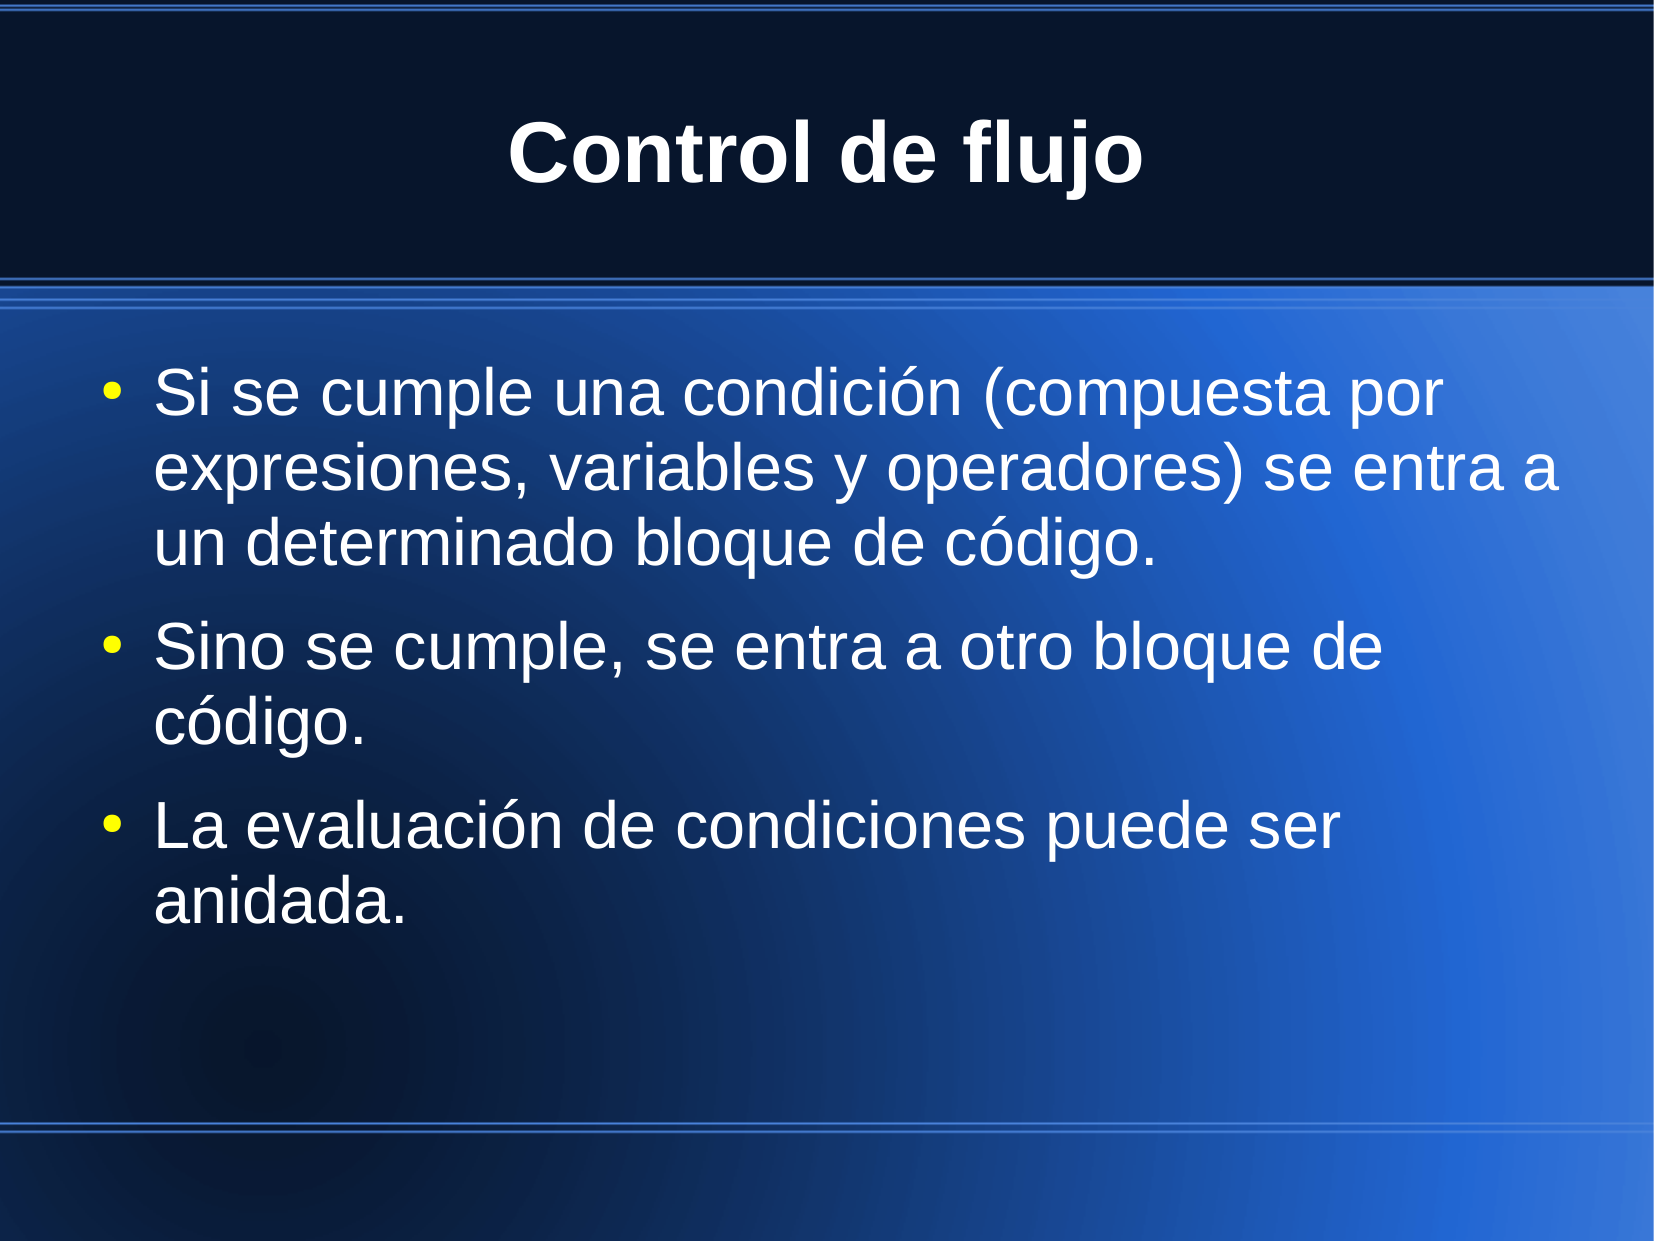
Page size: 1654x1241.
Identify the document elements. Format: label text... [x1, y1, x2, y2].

title Control de flujo [82, 49, 1571, 257]
list Si se cumple una condición (compuesta por expresiones, variables y operadores) se entra a un determinado bloque de código. Sino se cumple, se entra a otro bloque de código. La evaluación de condiciones puede ser anidada. [82, 355, 1571, 1075]
picture [0, 0, 1654, 1241]
